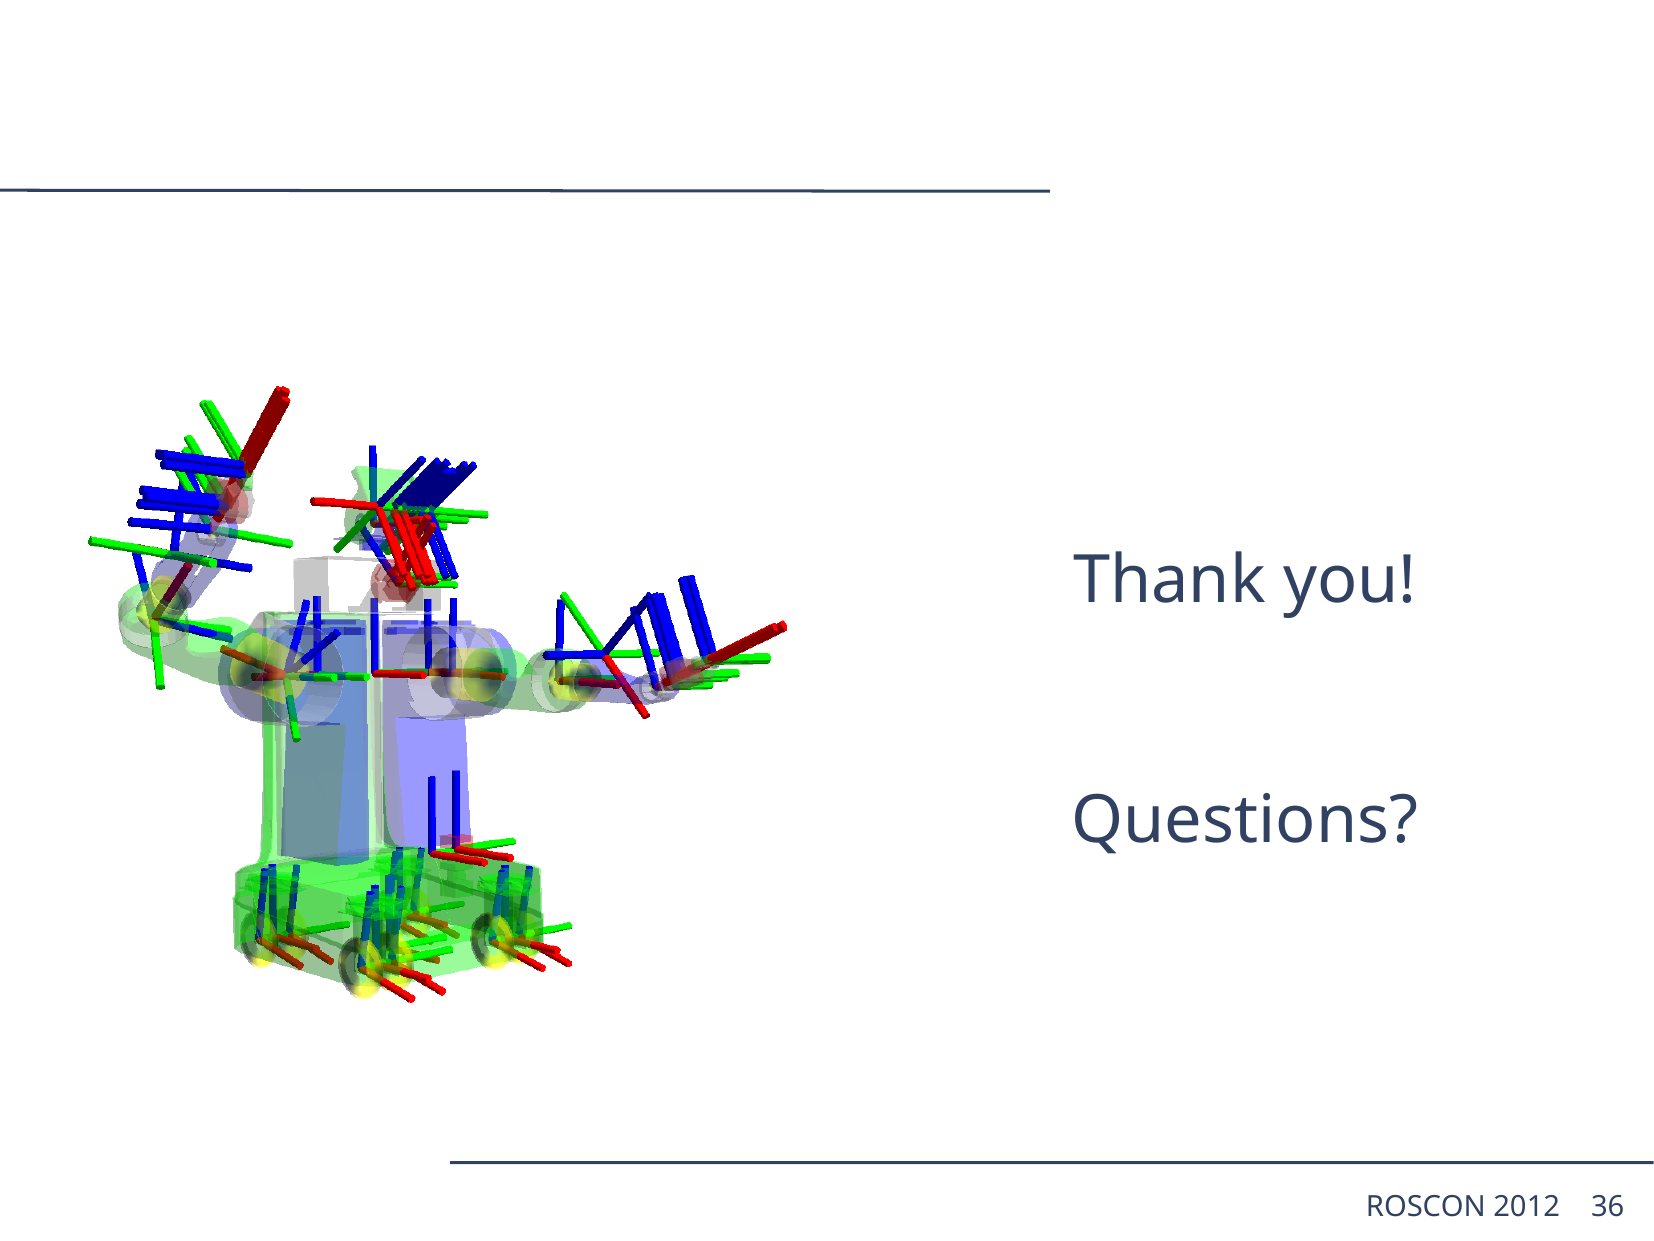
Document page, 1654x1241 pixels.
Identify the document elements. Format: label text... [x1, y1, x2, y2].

list Thank you! Questions? [845, 290, 1572, 1109]
picture [82, 384, 809, 1015]
